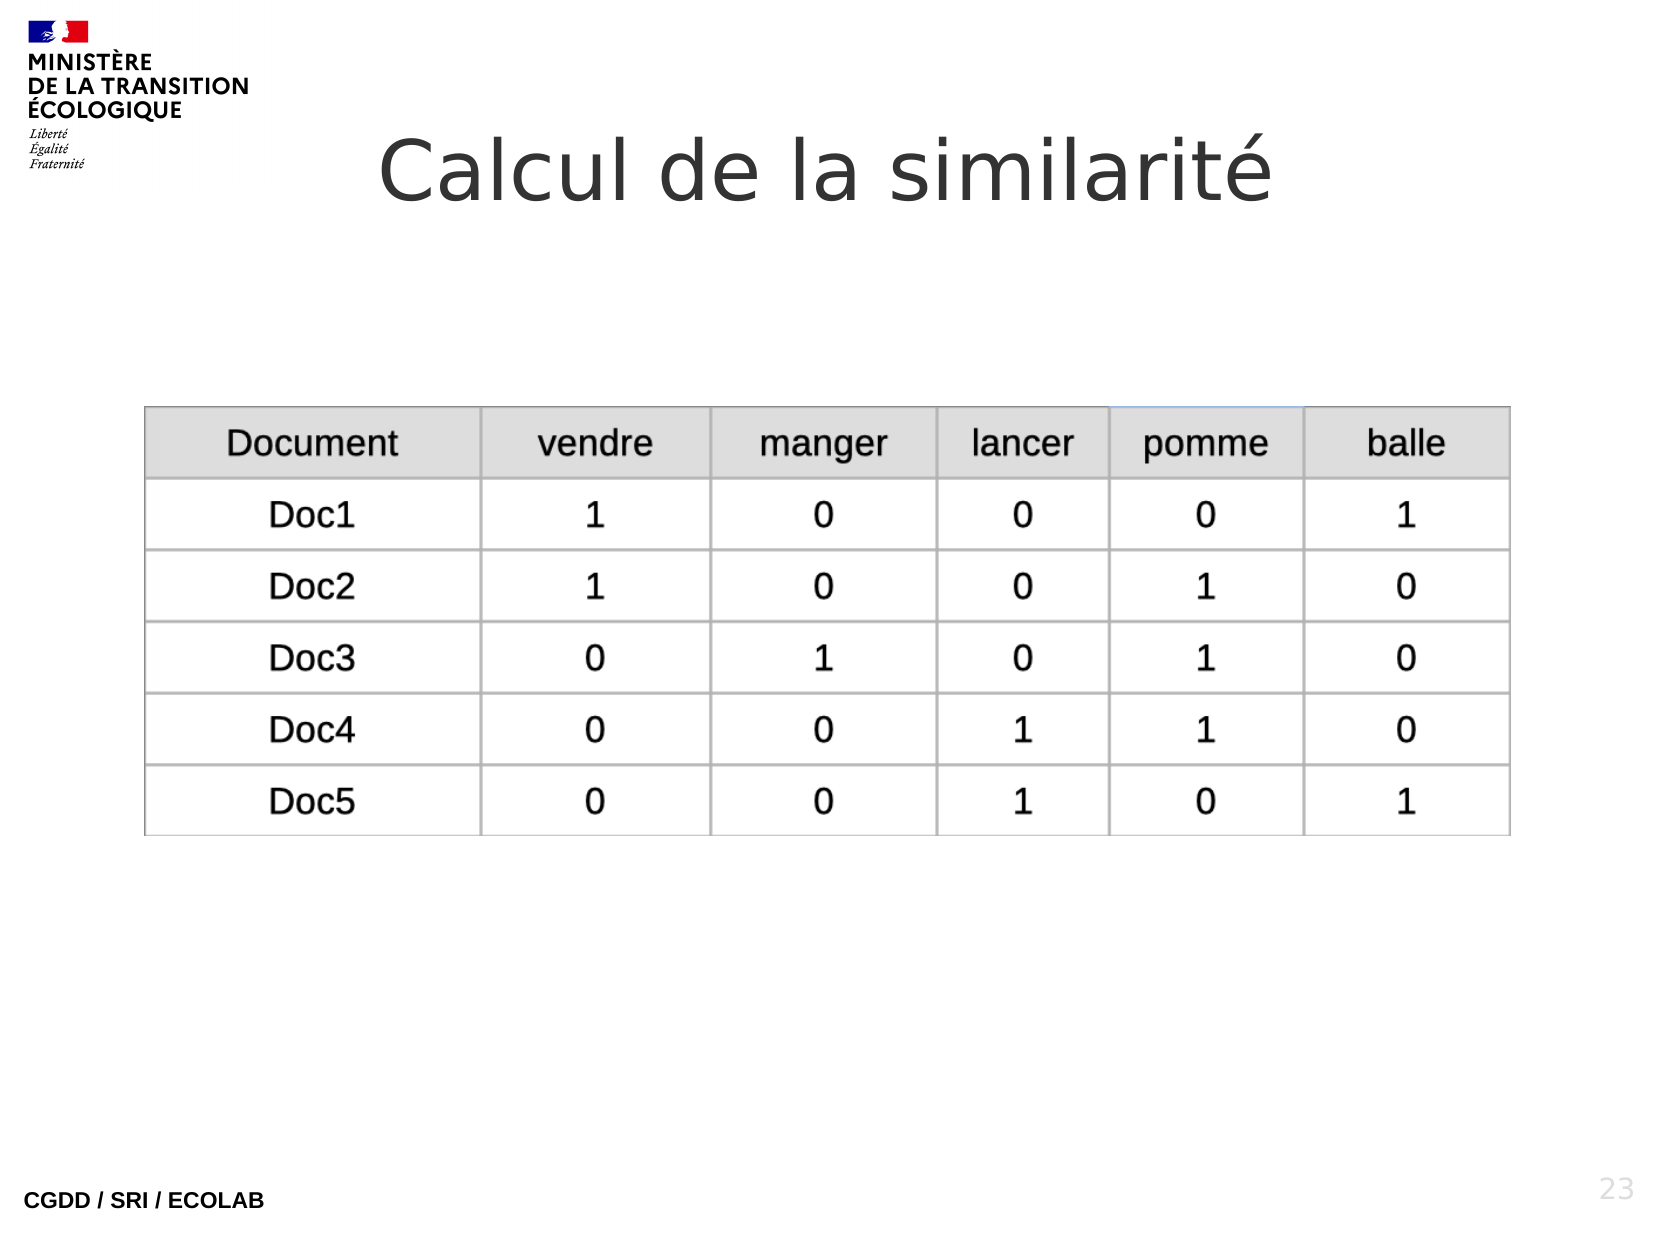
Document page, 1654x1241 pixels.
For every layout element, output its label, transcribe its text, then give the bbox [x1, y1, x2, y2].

picture [144, 406, 1511, 836]
title Calcul de la similarité [114, 73, 1539, 271]
picture [7, 0, 272, 190]
